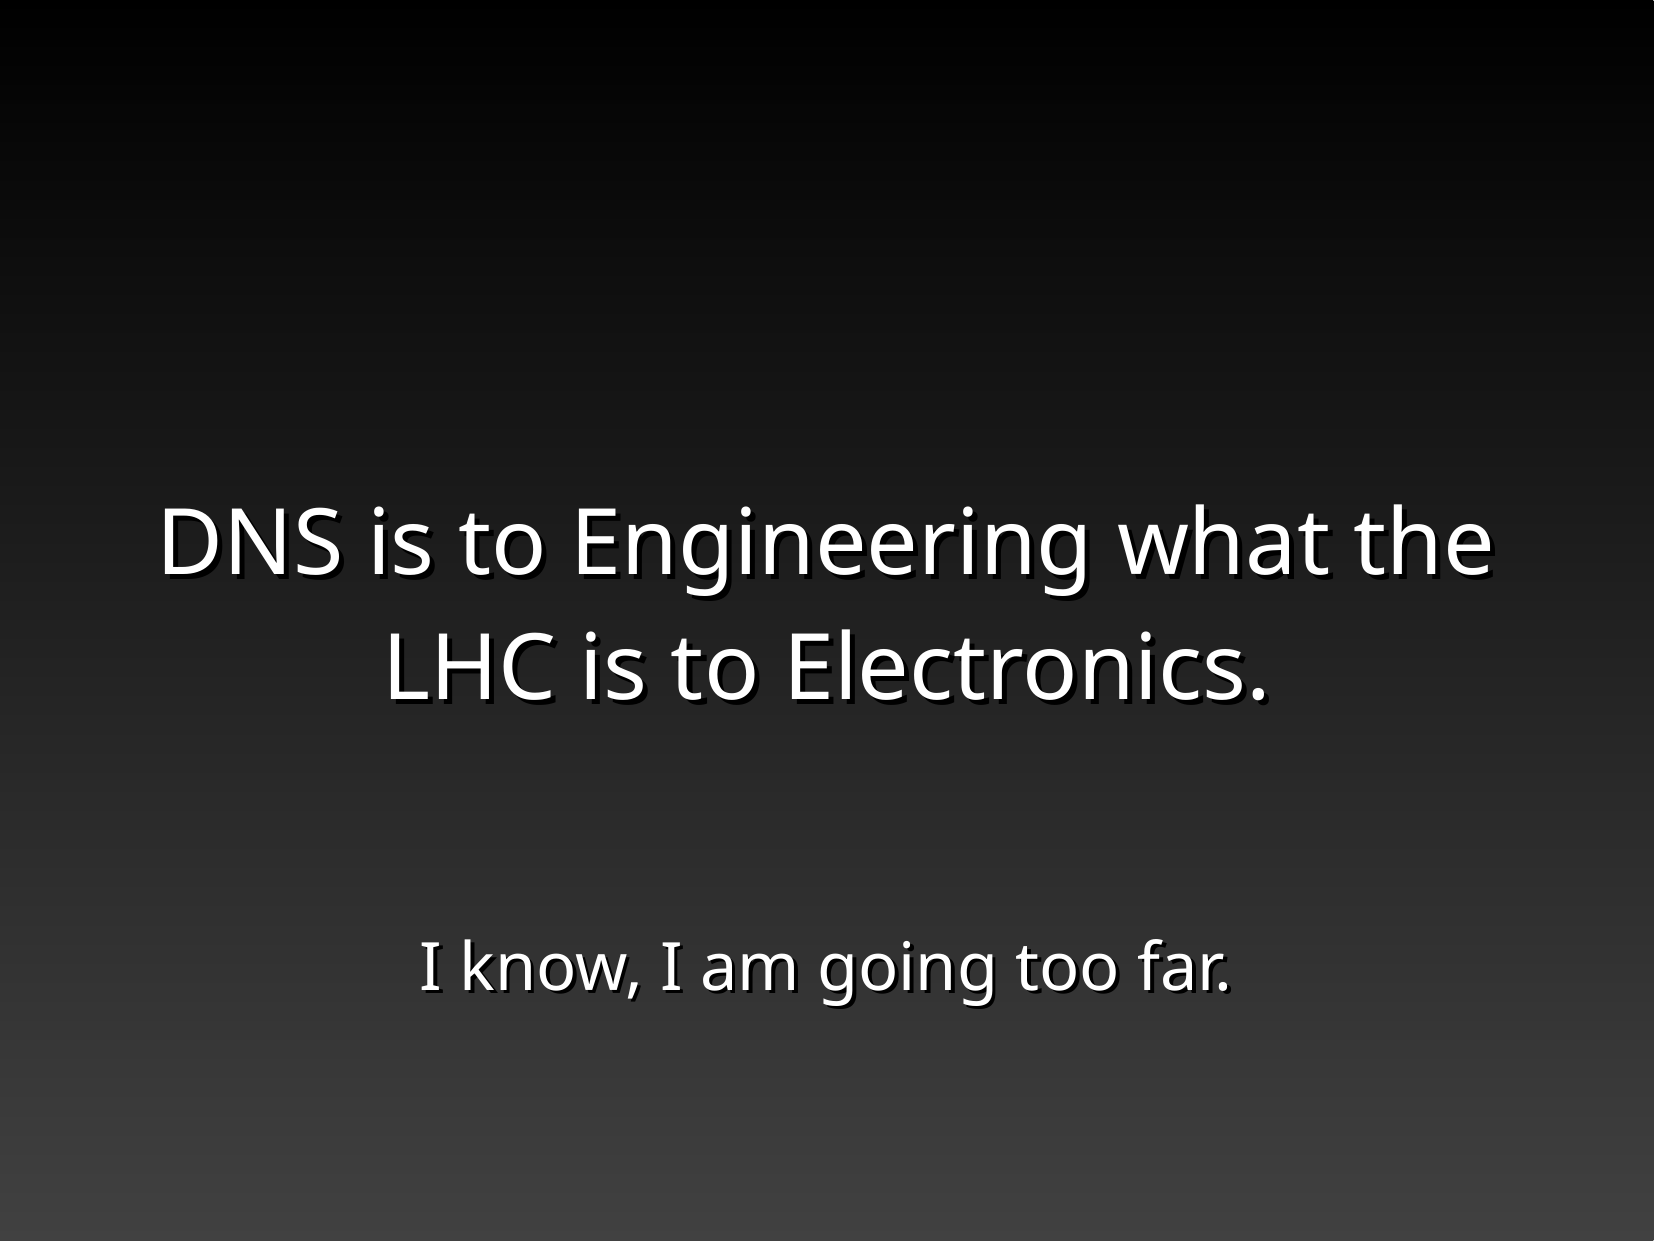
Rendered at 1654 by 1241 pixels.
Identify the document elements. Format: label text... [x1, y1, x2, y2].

title DNS is to Engineering what the LHC is to Electronics. [82, 494, 1571, 709]
subtitle I know, I am going too far. [82, 826, 1571, 1102]
